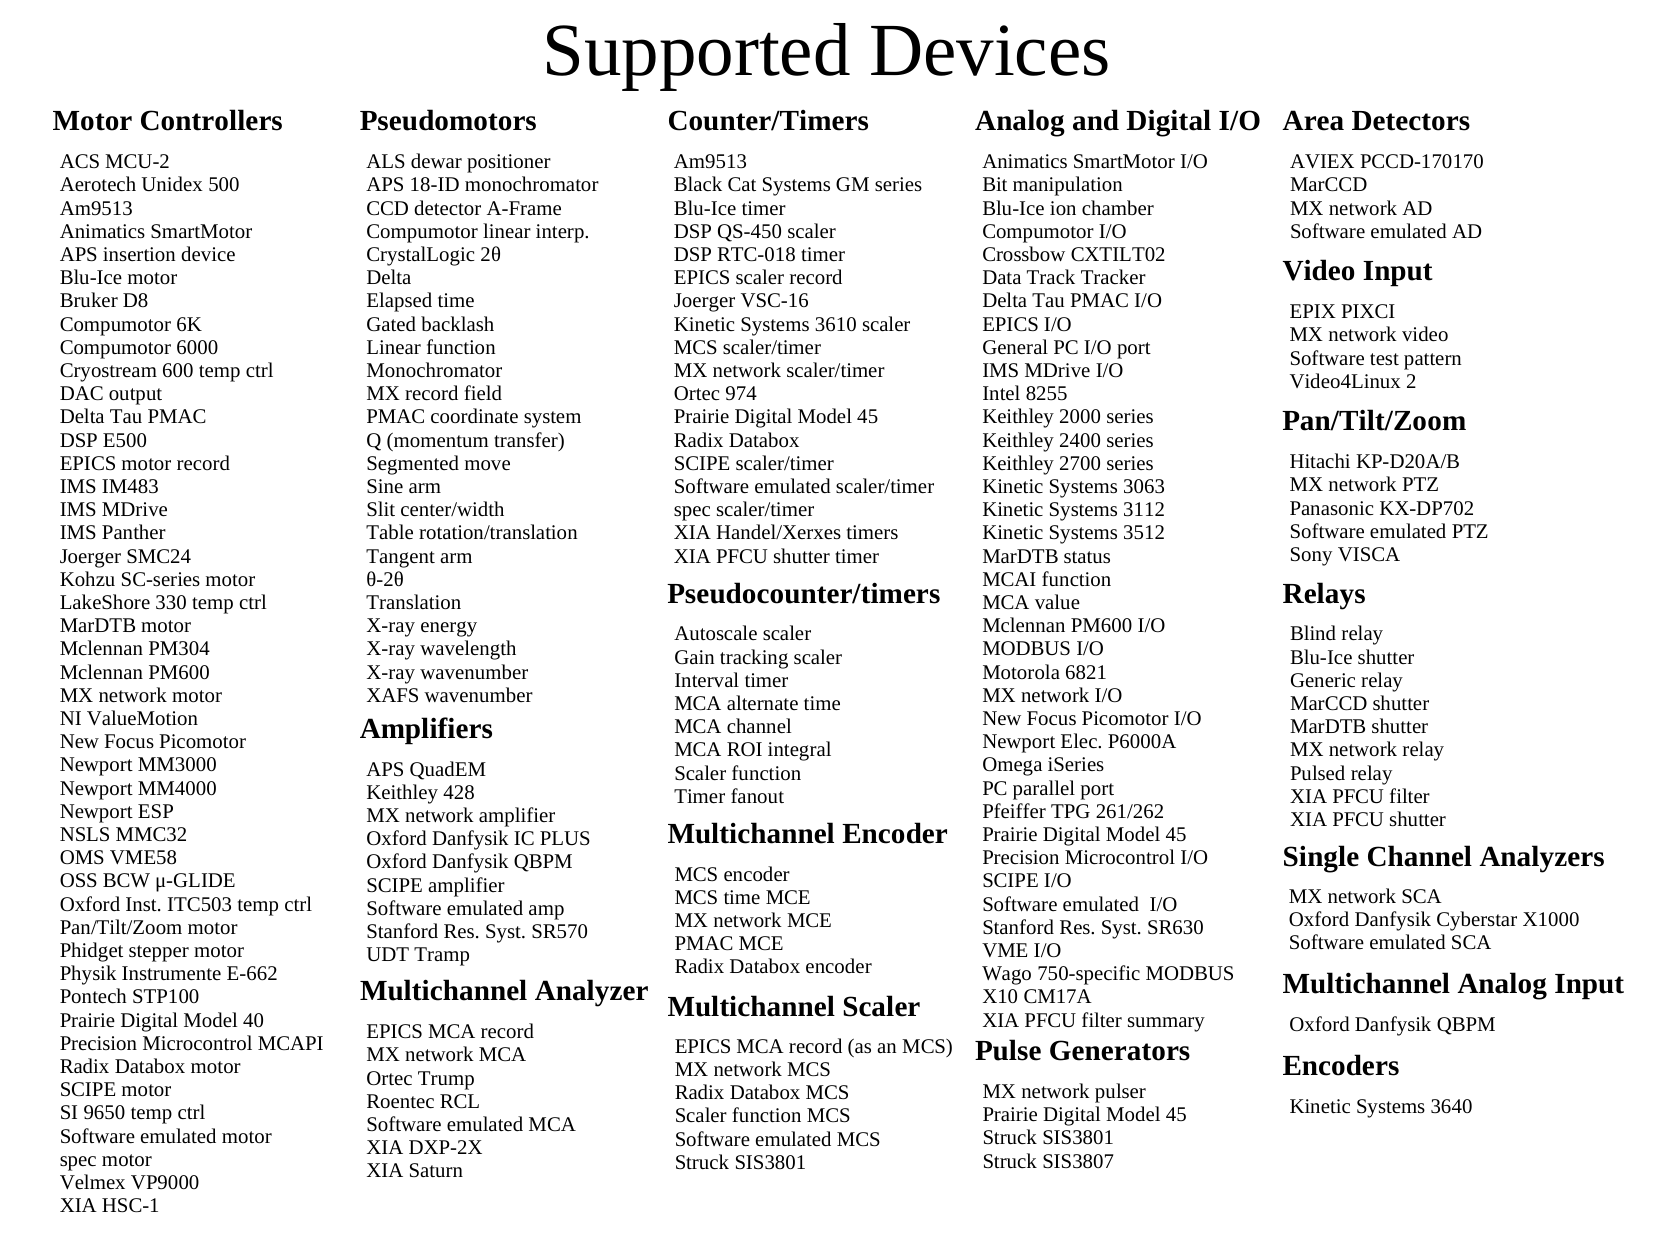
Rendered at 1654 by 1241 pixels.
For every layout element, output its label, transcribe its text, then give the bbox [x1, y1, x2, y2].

text_box APS QuadEM Keithley 428 MX network amplifier Oxford Danfysik IC PLUS Oxford Danfysik QBPM SCIPE amplifier Software emulated amp Stanford Res. Syst. SR570 UDT Tramp [366, 757, 591, 967]
text_box ALS dewar positioner APS 18-ID monochromator CCD detector A-Frame Compumotor linear interp. CrystalLogic 2θ Delta Elapsed time Gated backlash Linear function Monochromator MX record field PMAC coordinate system Q (momentum transfer) Segmented move Sine arm Slit center/width Table rotation/translation Tangent arm θ-2θ Translation X-ray energy X-ray wavelength X-ray wavenumber XAFS wavenumber [366, 149, 599, 708]
text_box Pseudocounter/timers [667, 577, 941, 611]
text_box Single Channel Analyzers [1282, 840, 1606, 873]
text_box Hitachi KP-D20A/B MX network PTZ Panasonic KX-DP702 Software emulated PTZ Sony VISCA [1289, 450, 1489, 567]
text_box Animatics SmartMotor I/O Bit manipulation Blu-Ice ion chamber Compumotor I/O Crossbow CXTILT02 Data Track Tracker Delta Tau PMAC I/O EPICS I/O General PC I/O port IMS MDrive I/O Intel 8255 Keithley 2000 series Keithley 2400 series Keithley 2700 series Kinetic Systems 3063 Kinetic Systems 3112 Kinetic Systems 3512 MarDTB status MCAI function MCA value Mclennan PM600 I/O MODBUS I/O Motorola 6821 MX network I/O New Focus Picomotor I/O Newport Elec. P6000A Omega iSeries PC parallel port Pfeiffer TPG 261/262 Prairie Digital Model 45 Precision Microcontrol I/O SCIPE I/O Software emulated I/O Stanford Res. Syst. SR630 VME I/O Wago 750-specific MODBUS X10 CM17A XIA PFCU filter summary [982, 149, 1235, 1032]
text_box Supported Devices [542, 8, 1112, 92]
text_box Video Input [1282, 254, 1434, 288]
text_box MCS encoder MCS time MCE MX network MCE PMAC MCE Radix Databox encoder [674, 862, 873, 979]
text_box Pan/Tilt/Zoom [1282, 404, 1467, 438]
text_box EPICS MCA record (as an MCS) MX network MCS Radix Databox MCS Scaler function MCS Software emulated MCS Struck SIS3801 [674, 1034, 954, 1175]
text_box Analog and Digital I/O [975, 104, 1262, 138]
text_box ACS MCU-2 Aerotech Unidex 500 Am9513 Animatics SmartMotor APS insertion device Blu-Ice motor Bruker D8 Compumotor 6K Compumotor 6000 Cryostream 600 temp ctrl DAC output Delta Tau PMAC DSP E500 EPICS motor record IMS IM483 IMS MDrive IMS Panther Joerger SMC24 Kohzu SC-series motor LakeShore 330 temp ctrl MarDTB motor Mclennan PM304 Mclennan PM600 MX network motor NI ValueMotion New Focus Picomotor Newport MM3000 Newport MM4000 Newport ESP NSLS MMC32 OMS VME58 OSS BCW μ-GLIDE Oxford Inst. ITC503 temp ctrl Pan/Tilt/Zoom motor Phidget stepper motor Physik Instrumente E-662 Pontech STP100 Prairie Digital Model 40 Precision Microcontrol MCAPI Radix Databox motor SCIPE motor SI 9650 temp ctrl Software emulated motor spec motor Velmex VP9000 XIA HSC-1 [59, 149, 324, 1218]
text_box MX network pulser Prairie Digital Model 45 Struck SIS3801 Struck SIS3807 [982, 1079, 1188, 1173]
text_box Autoscale scaler Gain tracking scaler Interval timer MCA alternate time MCA channel MCA ROI integral Scaler function Timer fanout [674, 622, 843, 809]
text_box AVIEX PCCD-170170 MarCCD MX network AD Software emulated AD [1290, 149, 1485, 243]
text_box Am9513 Black Cat Systems GM series Blu-Ice timer DSP QS-450 scaler DSP RTC-018 timer EPICS scaler record Joerger VSC-16 Kinetic Systems 3610 scaler MCS scaler/timer MX network scaler/timer Ortec 974 Prairie Digital Model 45 Radix Databox SCIPE scaler/timer Software emulated scaler/timer spec scaler/timer XIA Handel/Xerxes timers XIA PFCU shutter timer [673, 149, 935, 568]
text_box Counter/Timers [667, 104, 870, 138]
text_box EPICS MCA record MX network MCA Ortec Trump Roentec RCL Software emulated MCA XIA DXP-2X XIA Saturn [366, 1020, 577, 1183]
text_box Area Detectors [1282, 104, 1471, 138]
text_box Relays [1282, 577, 1367, 611]
text_box Multichannel Encoder [667, 817, 949, 850]
text_box EPIX PIXCI MX network video Software test pattern Video4Linux 2 [1289, 299, 1463, 393]
text_box Multichannel Scaler [667, 990, 921, 1023]
text_box Oxford Danfysik QBPM [1289, 1012, 1496, 1036]
text_box Motor Controllers [52, 104, 284, 138]
text_box Multichannel Analyzer [360, 974, 650, 1008]
text_box Pseudomotors [359, 104, 538, 138]
text_box Multichannel Analog Input [1282, 967, 1625, 1000]
text_box MX network SCA Oxford Danfysik Cyberstar X1000 Software emulated SCA [1288, 884, 1580, 955]
text_box Pulse Generators [974, 1034, 1191, 1068]
text_box Kinetic Systems 3640 [1289, 1095, 1473, 1119]
text_box Amplifiers [359, 712, 494, 746]
text_box Encoders [1282, 1049, 1400, 1083]
text_box Blind relay Blu-Ice shutter Generic relay MarCCD shutter MarDTB shutter MX network relay Pulsed relay XIA PFCU filter XIA PFCU shutter [1289, 622, 1447, 832]
